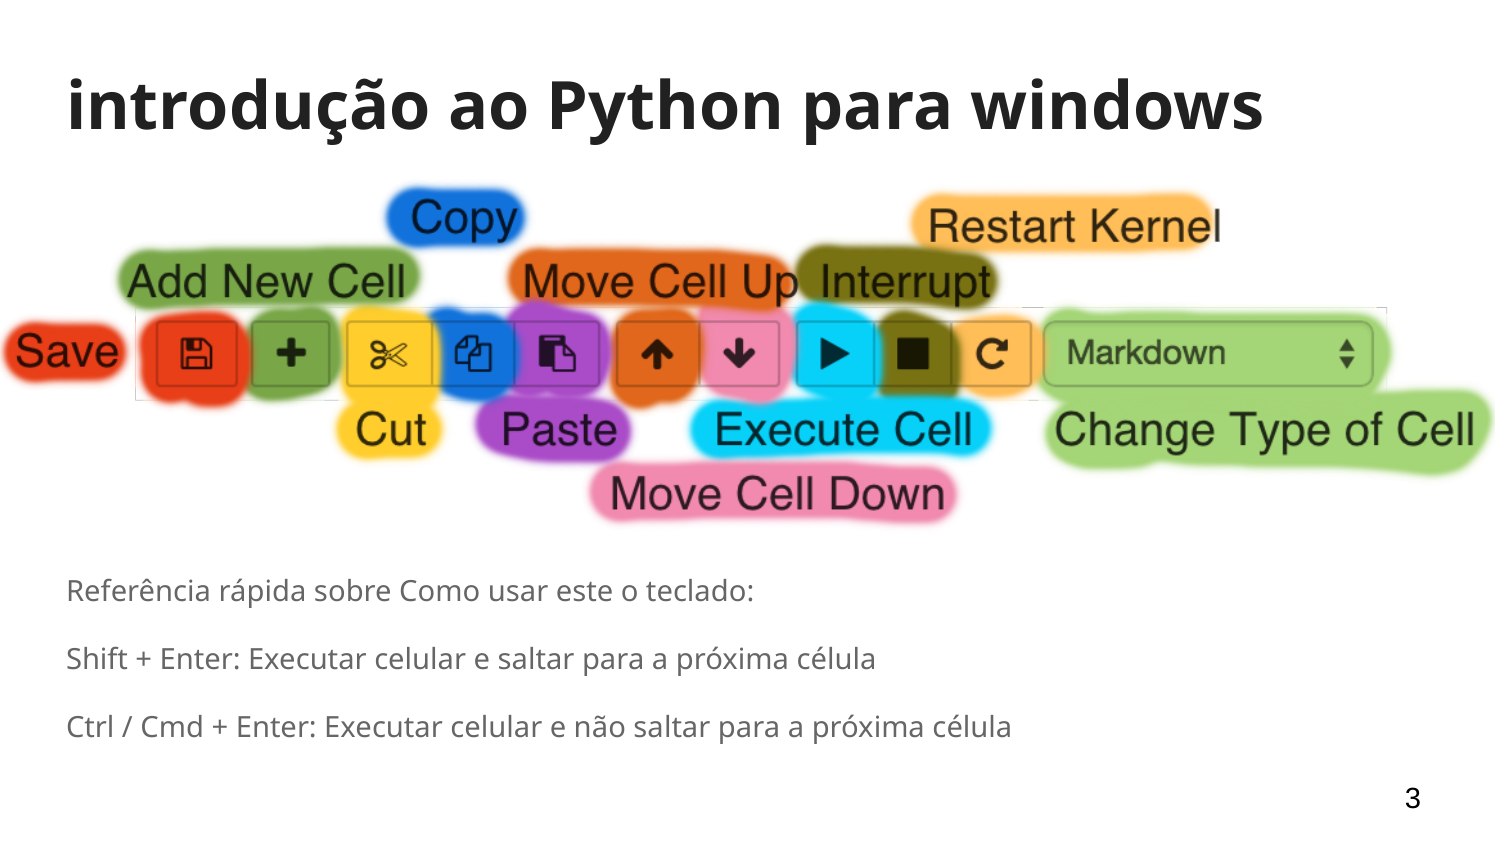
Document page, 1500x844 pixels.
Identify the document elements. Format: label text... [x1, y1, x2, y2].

slide_number <number> [1389, 764, 1480, 830]
picture [0, 179, 1495, 534]
list Referência rápida sobre Como usar este o teclado: Shift + Enter: Executar celular e saltar para a próxima célula Ctrl / Cmd + Enter: Executar celular e não saltar para a próxima célula [51, 557, 1449, 794]
title introdução ao Python para windows [51, 48, 1449, 179]
